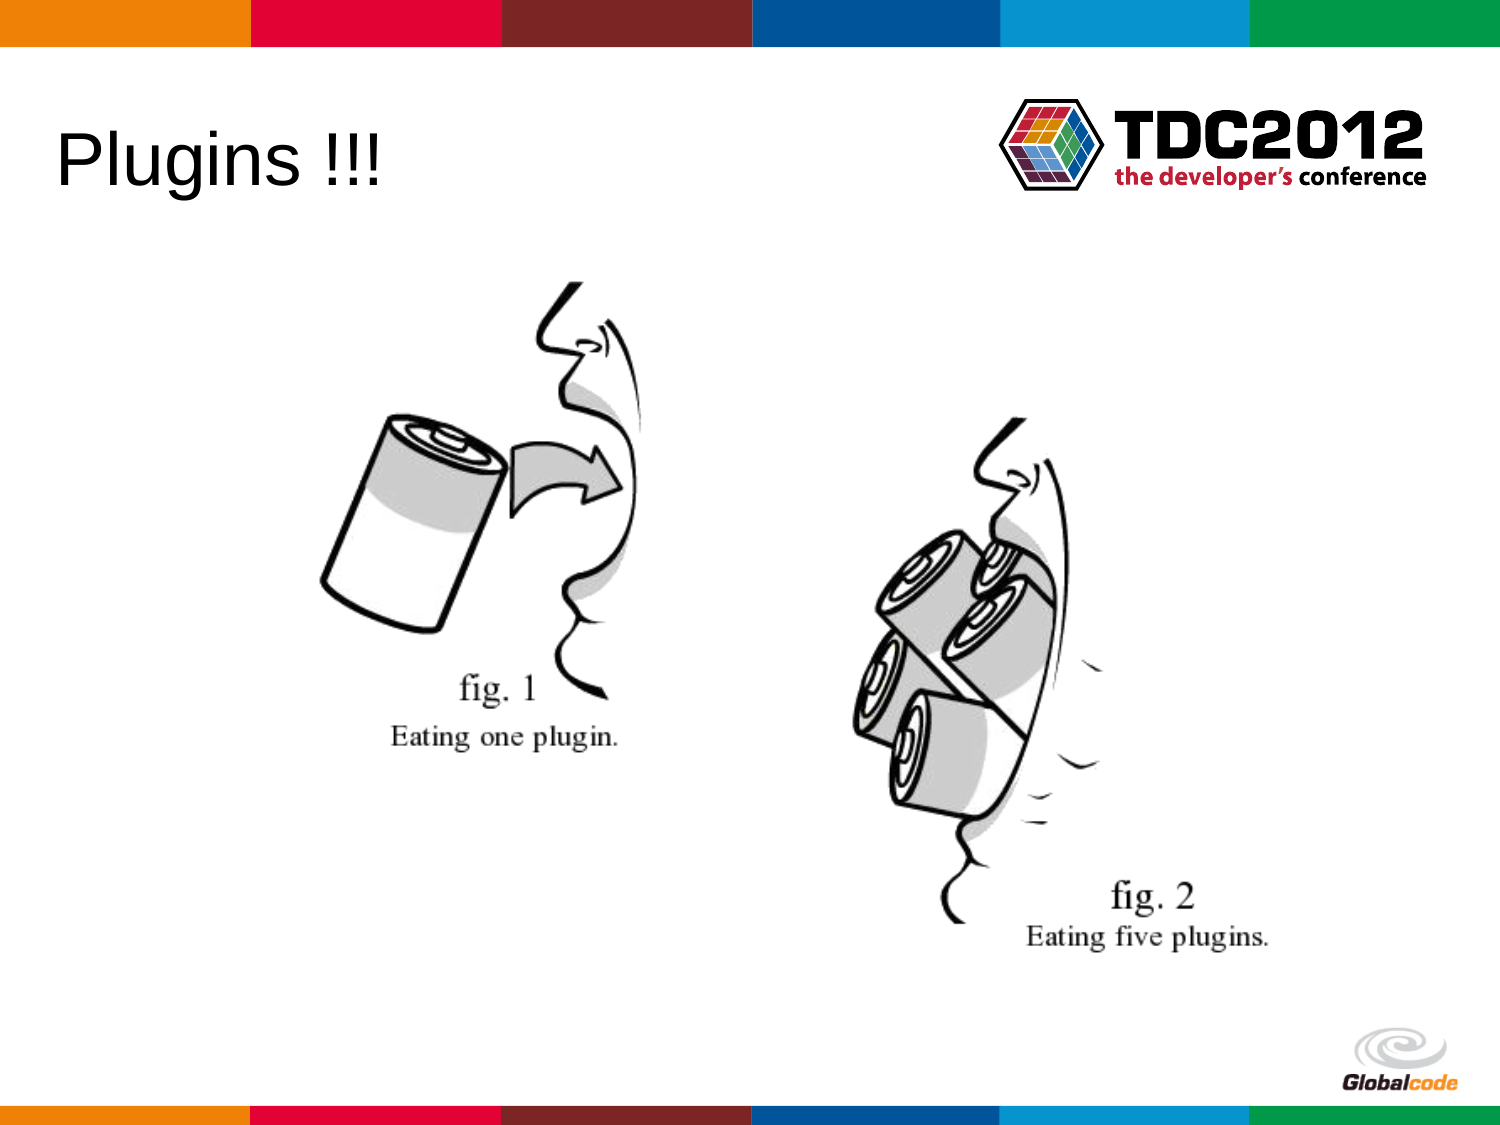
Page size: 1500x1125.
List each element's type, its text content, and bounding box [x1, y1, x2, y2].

picture [315, 277, 1317, 1021]
title Plugins !!! [41, 57, 975, 254]
picture [1340, 999, 1459, 1105]
